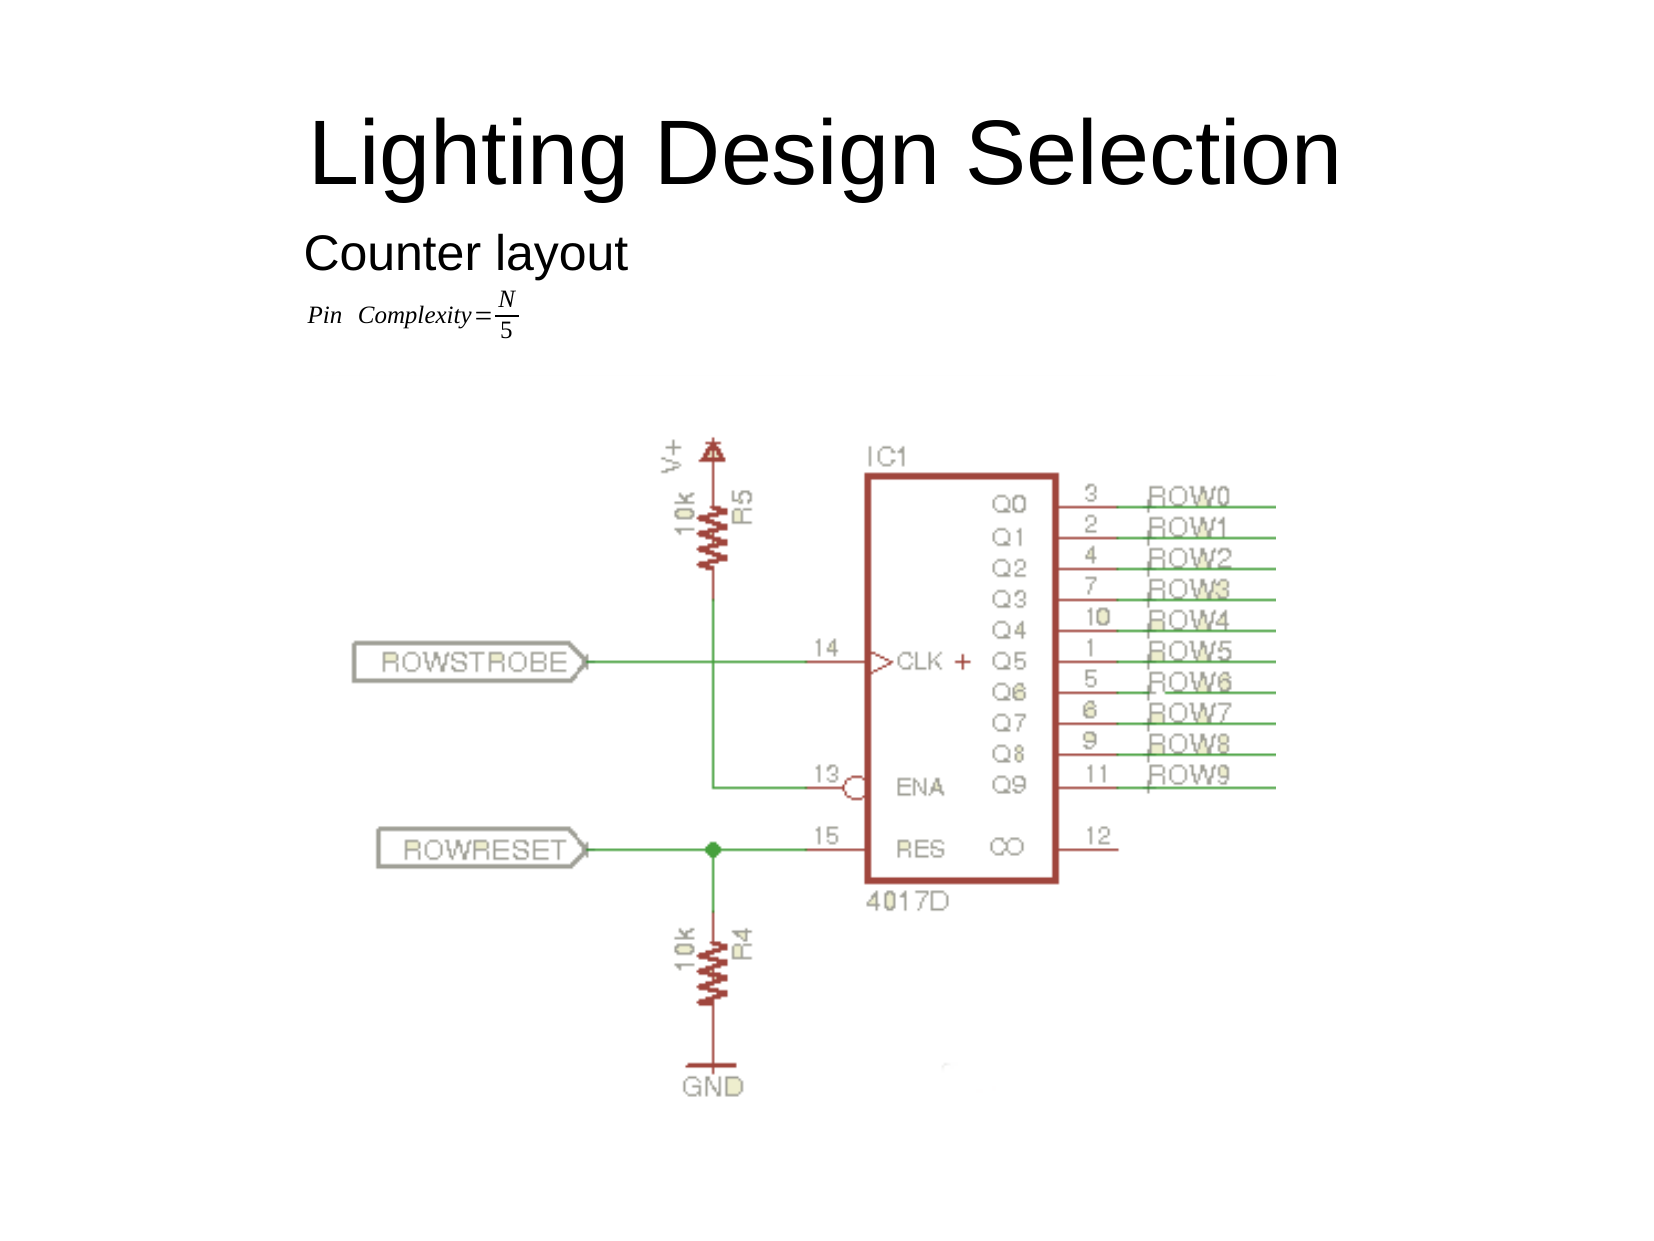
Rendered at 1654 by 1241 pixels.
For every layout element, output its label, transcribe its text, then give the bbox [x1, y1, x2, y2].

picture [315, 374, 1276, 1119]
list Counter layout [232, 225, 871, 386]
chart [300, 285, 526, 346]
title Lighting Design Selection [82, 49, 1571, 257]
